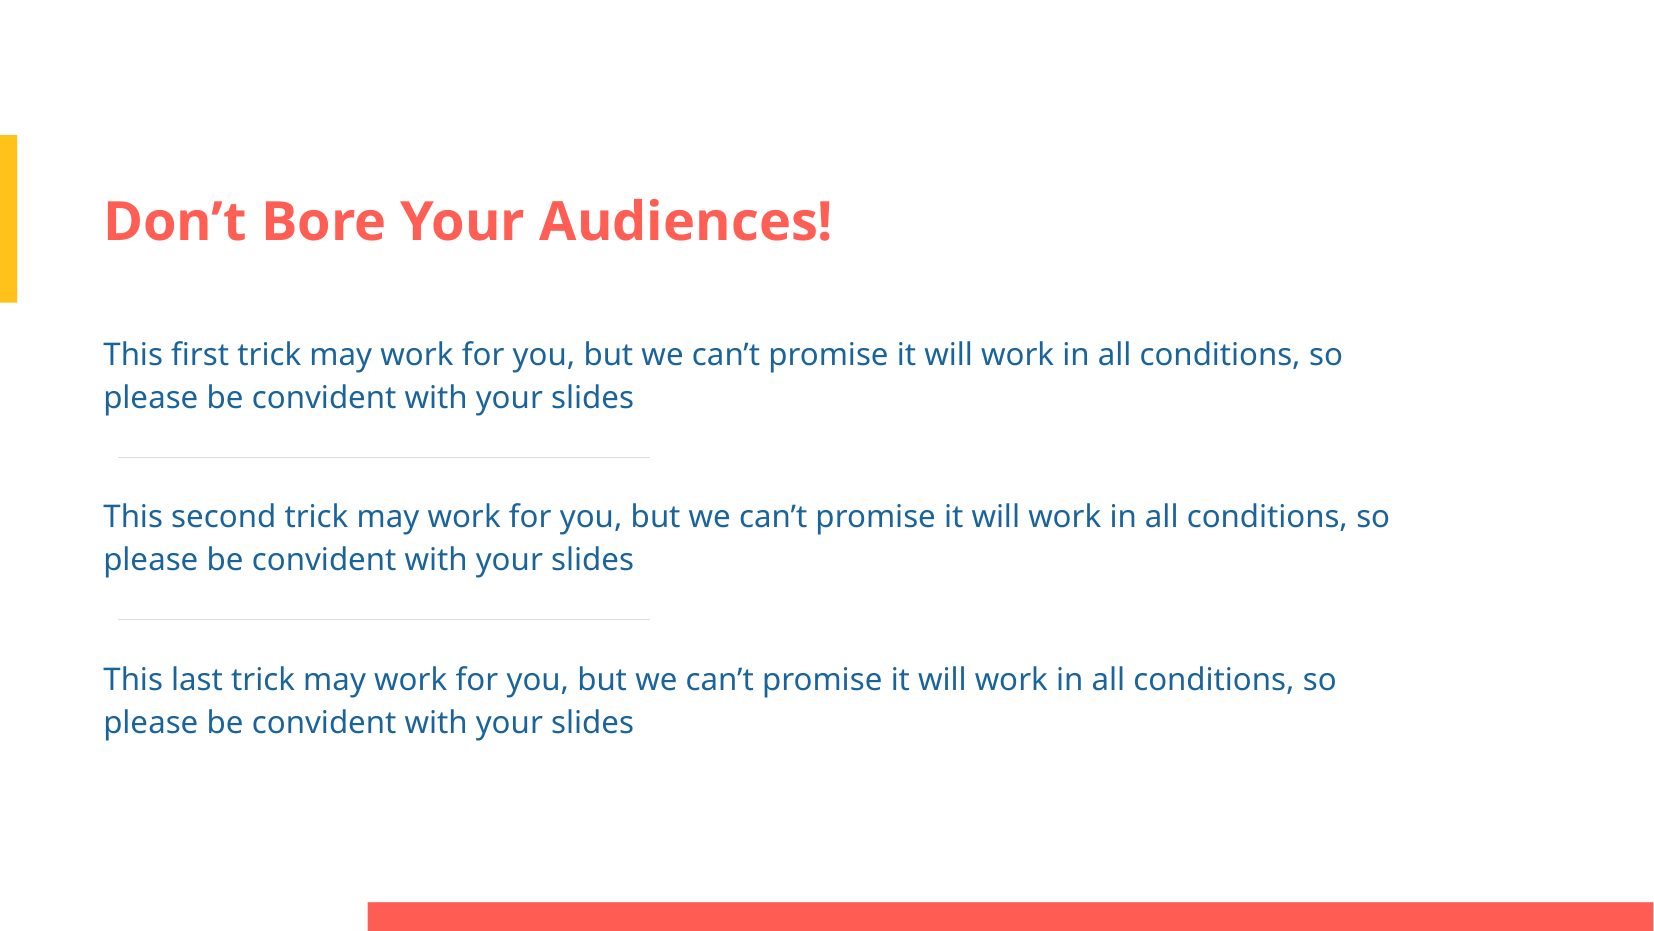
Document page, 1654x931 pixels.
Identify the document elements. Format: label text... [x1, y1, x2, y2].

text_box This last trick may work for you, but we can’t promise it will work in all conditions, so please be convident with your slides [88, 649, 1388, 796]
picture [0, 135, 1654, 931]
text_box Don’t Bore Your Audiences! [88, 174, 975, 267]
text_box This second trick may work for you, but we can’t promise it will work in all conditions, so please be convident with your slides [88, 487, 1447, 634]
text_box This first trick may work for you, but we can’t promise it will work in all conditions, so please be convident with your slides [88, 324, 1388, 471]
